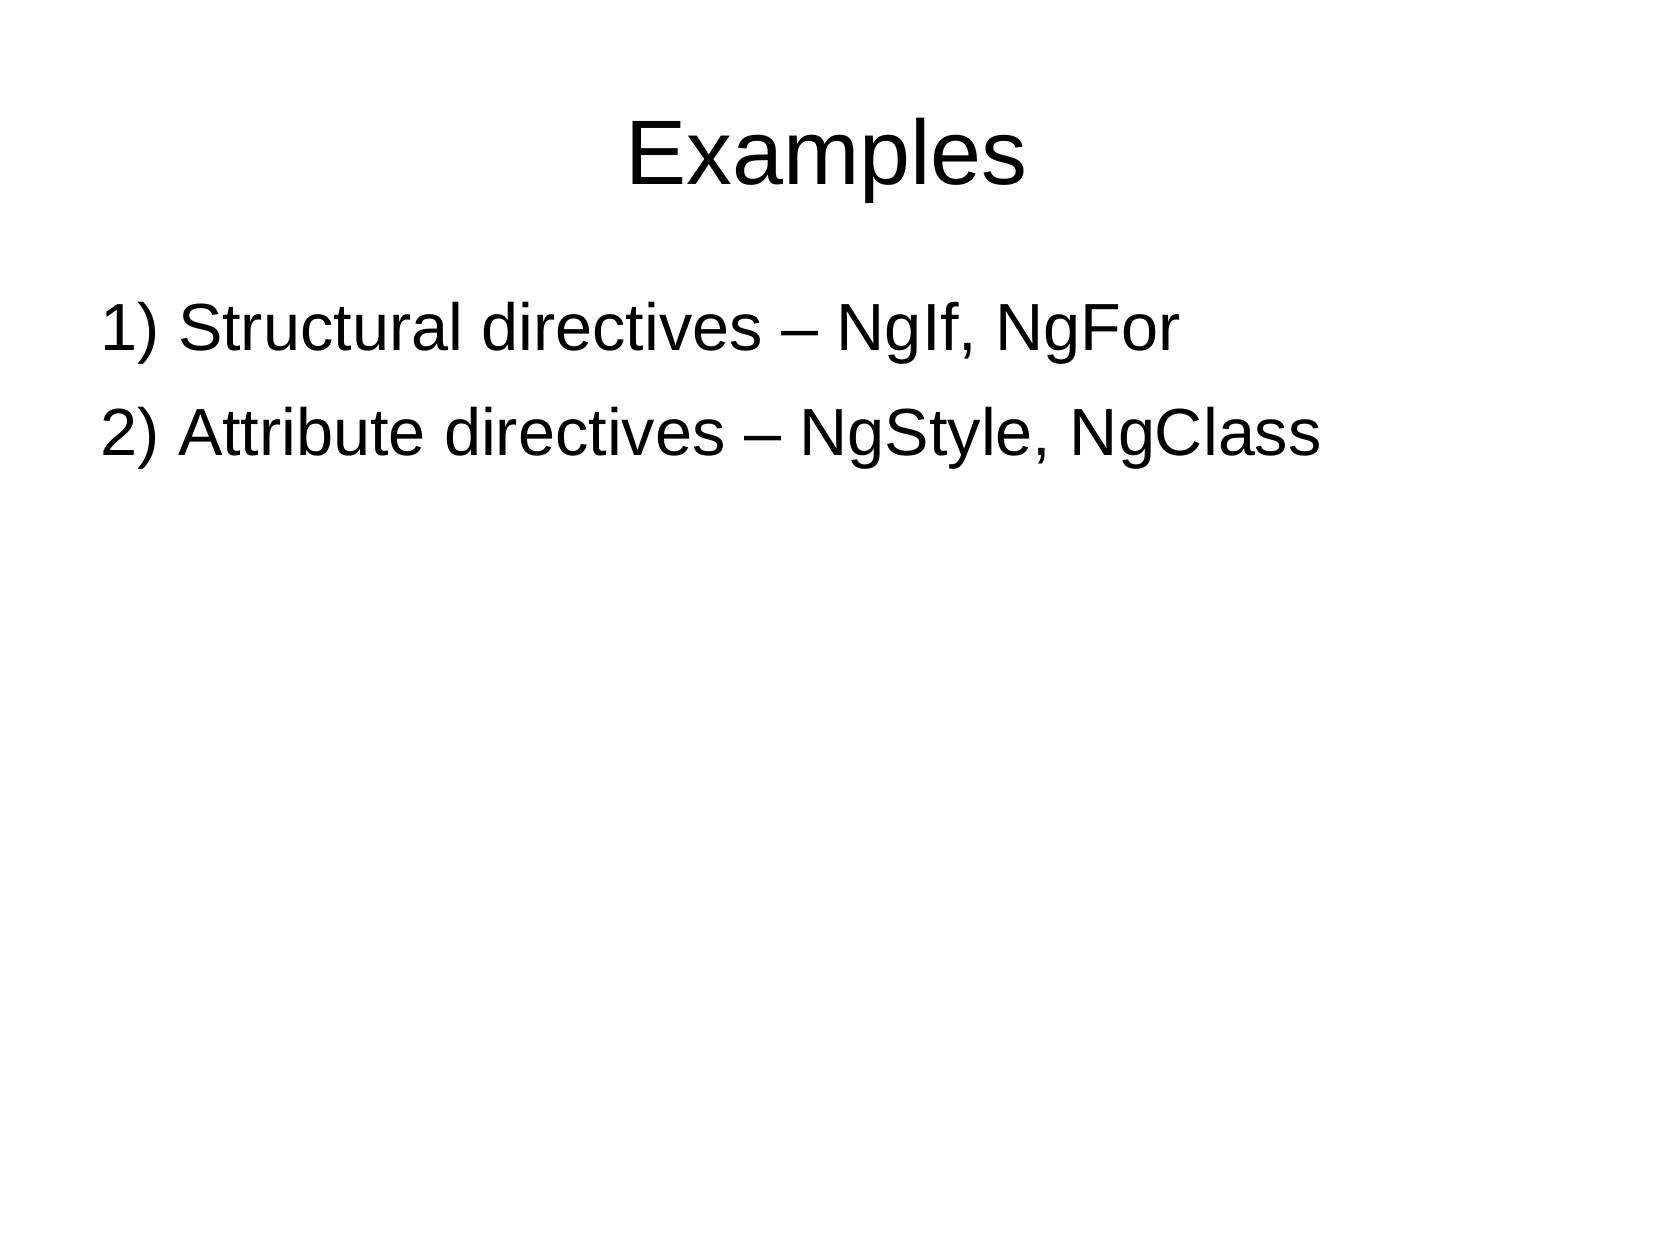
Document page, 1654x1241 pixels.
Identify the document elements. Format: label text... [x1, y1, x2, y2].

title Examples [82, 49, 1571, 257]
list Structural directives – NgIf, NgFor Attribute directives – NgStyle, NgClass [82, 290, 1571, 1010]
